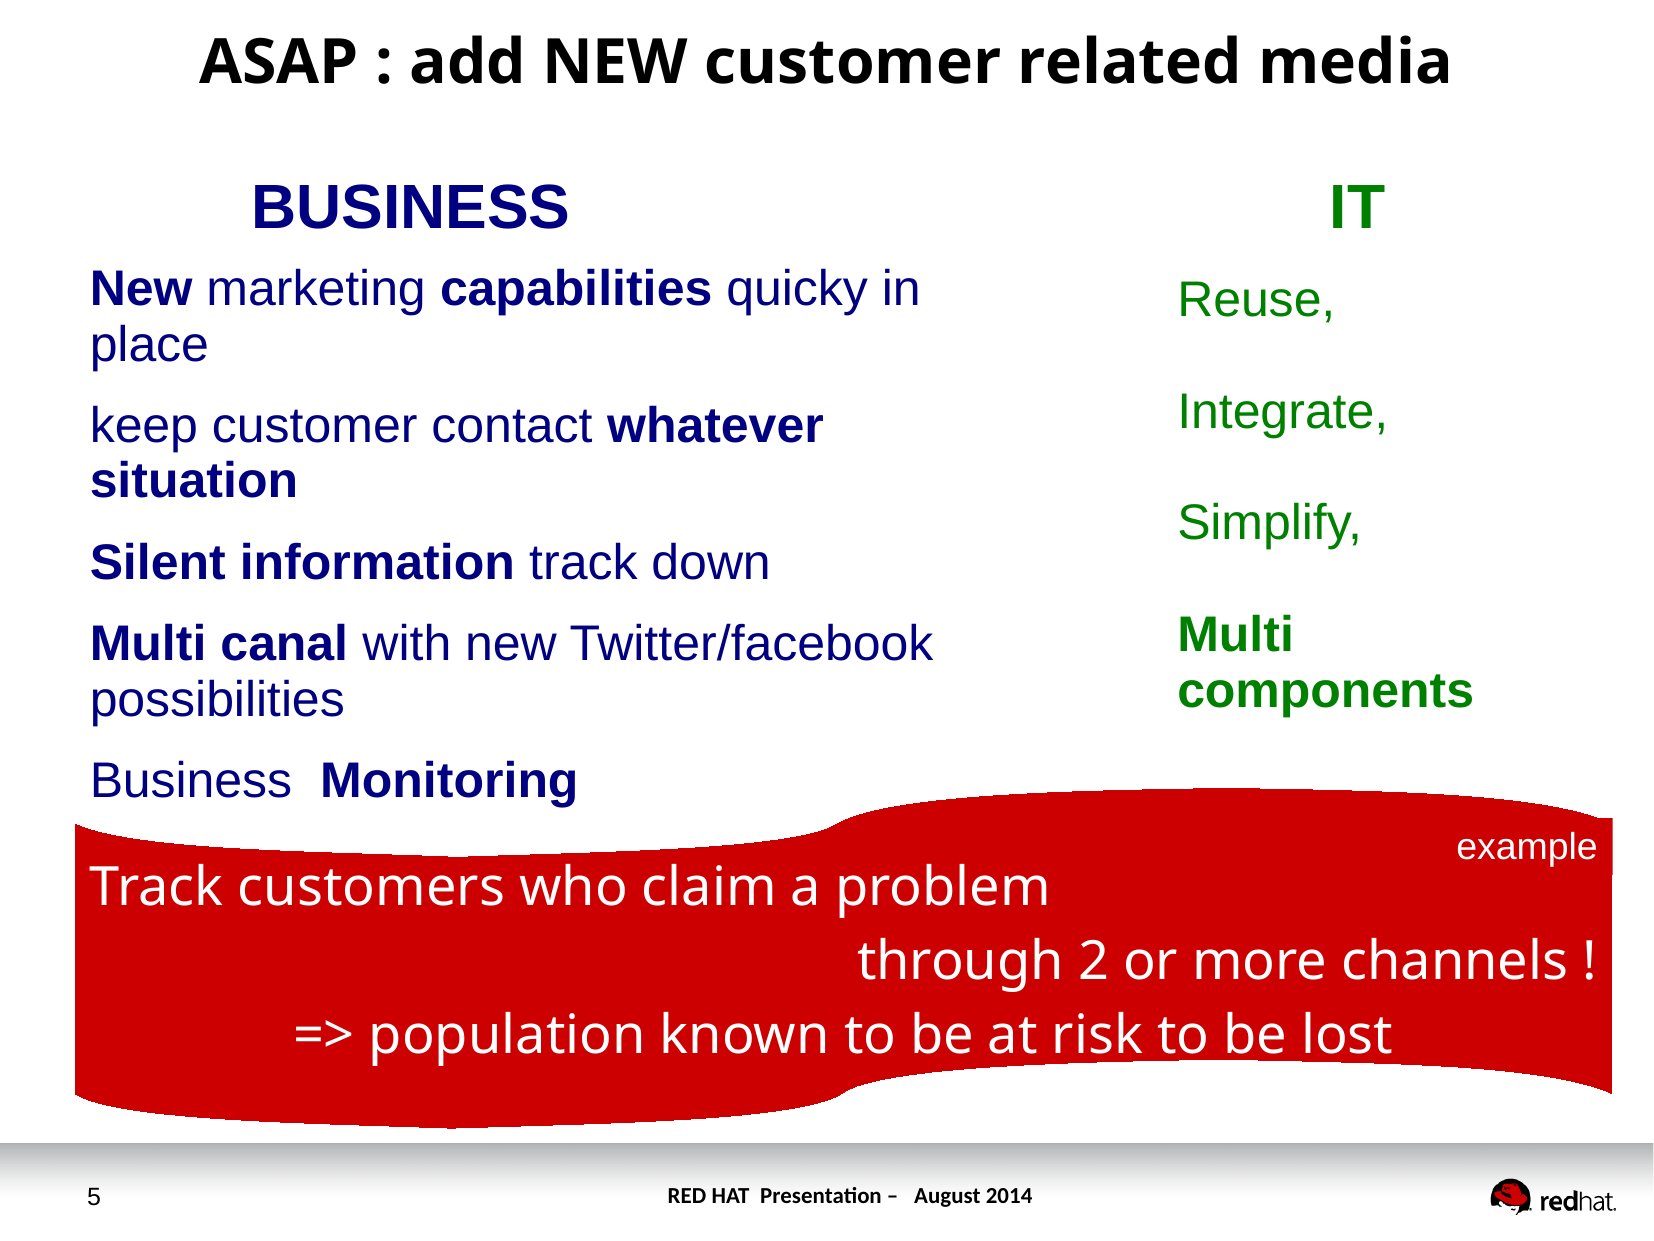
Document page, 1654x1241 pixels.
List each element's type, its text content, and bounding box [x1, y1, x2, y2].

text_box Track customers who claim a problem through 2 or more channels ! => population known to be at risk to be lost [74, 787, 1613, 1130]
title ASAP : add NEW customer related media BUSINESS IT [82, 19, 1571, 239]
text_box New marketing capabilities quicky in place keep customer contact whatever situation Silent information track down Multi canal with new Twitter/facebook possibilities Business Monitoring [75, 252, 1031, 826]
text_box Reuse, Integrate, Simplify, Multi components [1162, 264, 1613, 726]
picture [0, 1143, 1654, 1241]
text_box example [1350, 818, 1613, 875]
